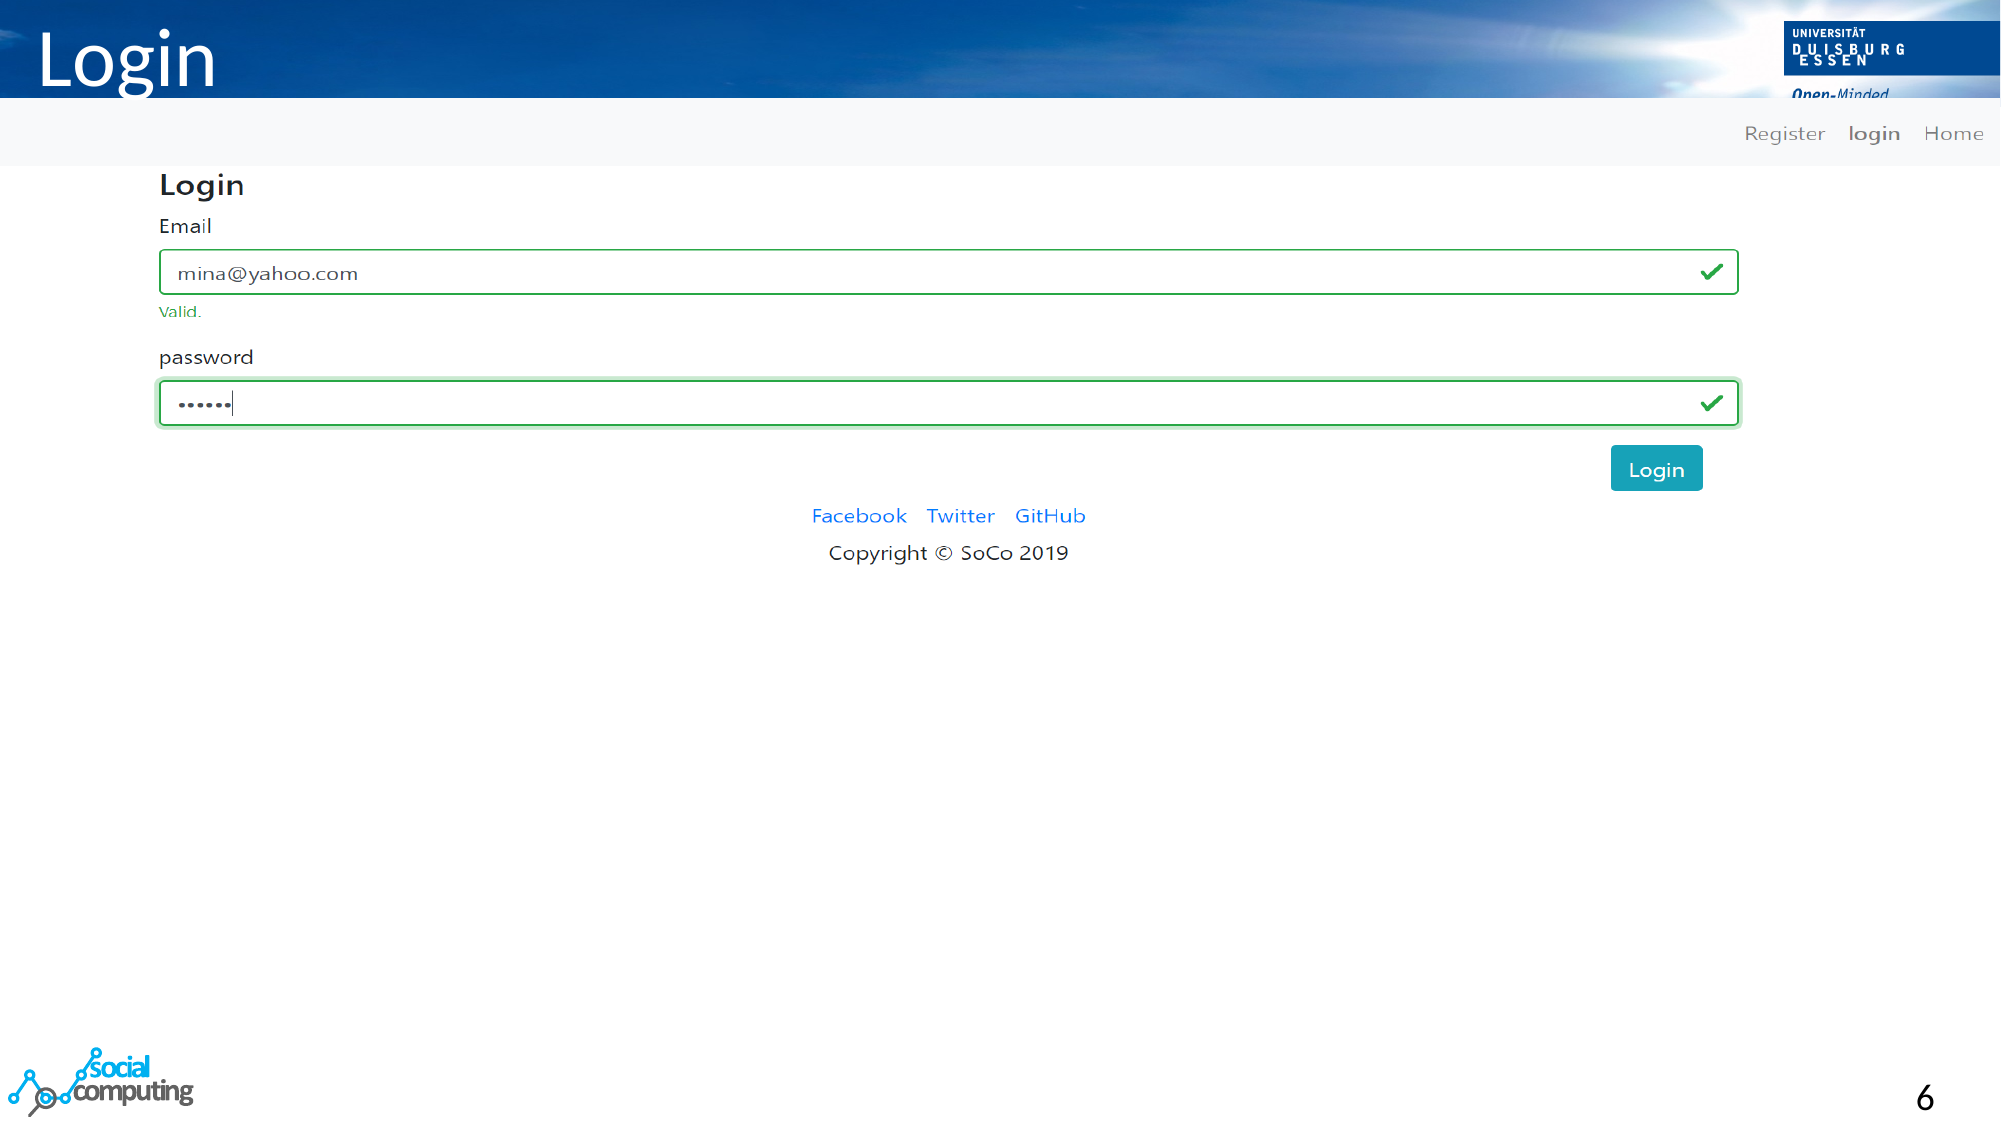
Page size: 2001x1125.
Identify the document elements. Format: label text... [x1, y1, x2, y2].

picture [0, 98, 2000, 1014]
text_box [1908, 1072, 1939, 1118]
text_box Login [22, 0, 395, 112]
